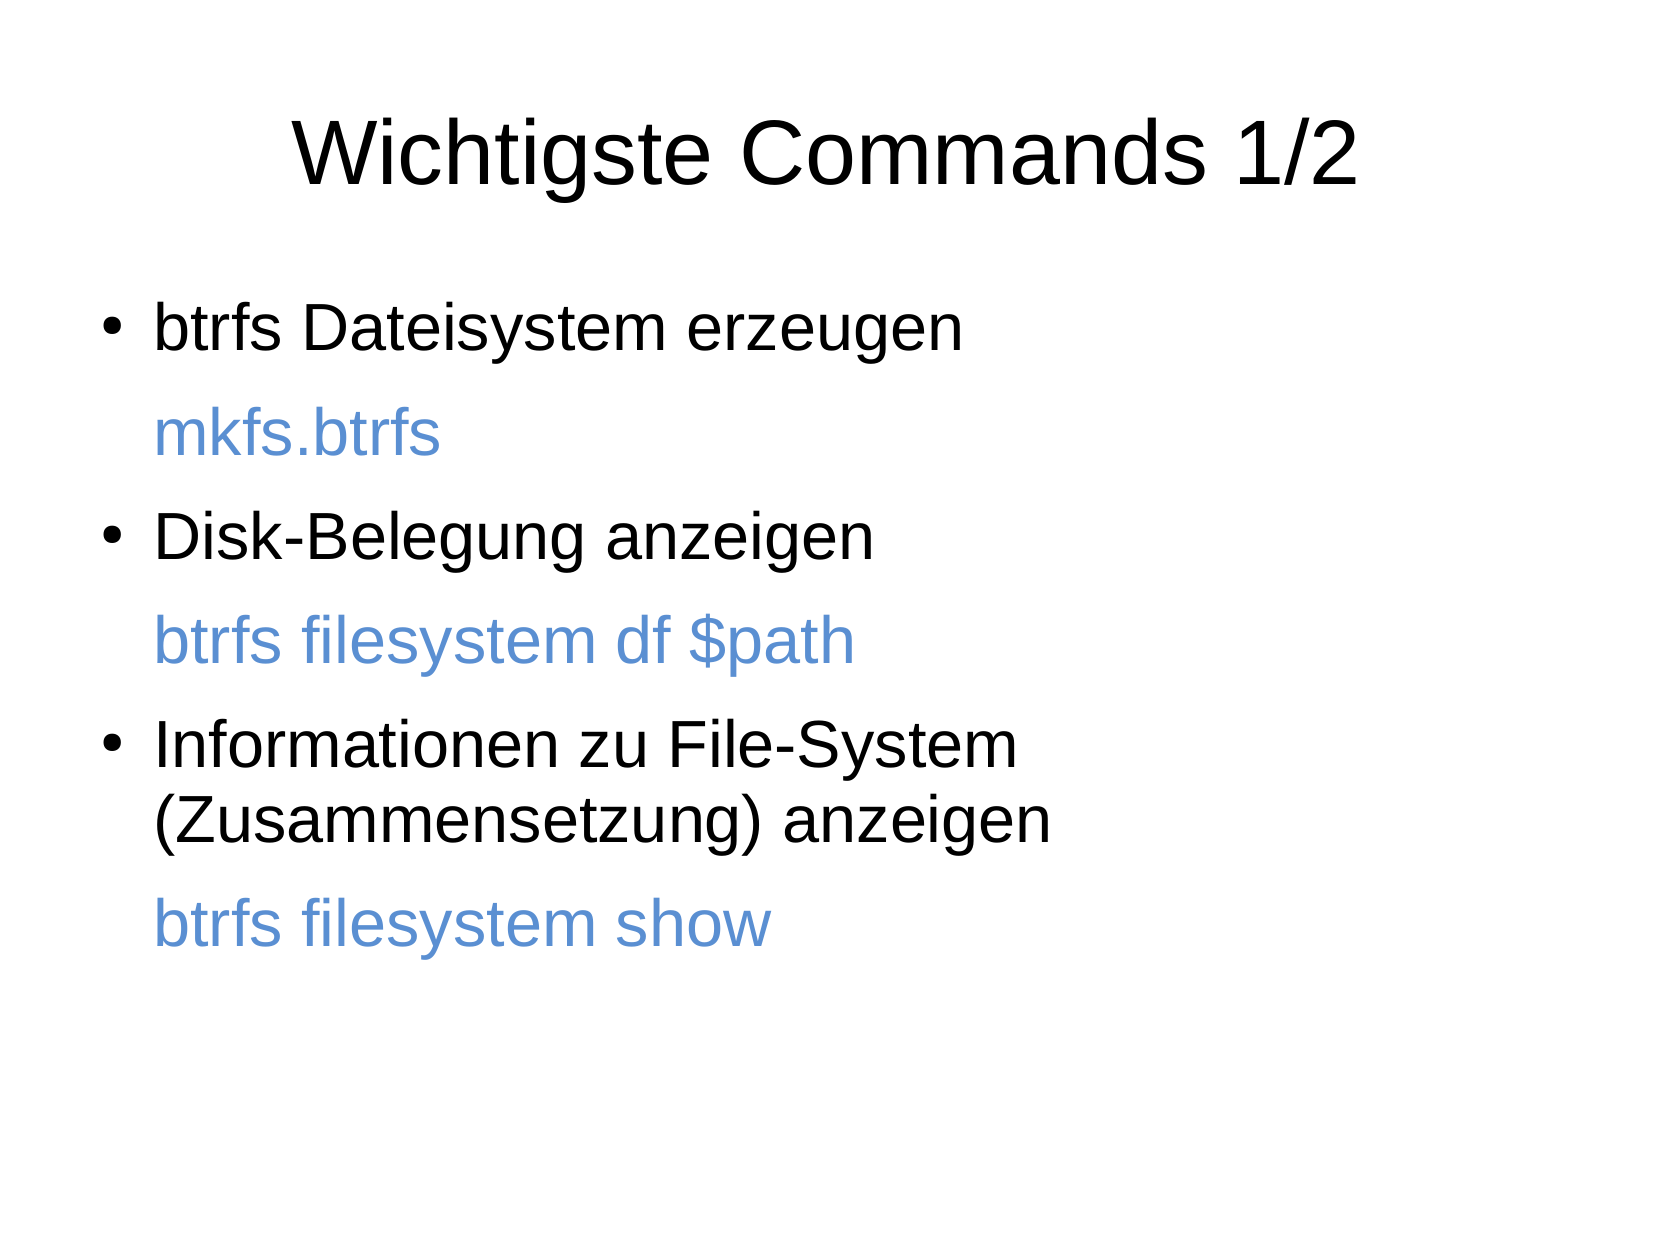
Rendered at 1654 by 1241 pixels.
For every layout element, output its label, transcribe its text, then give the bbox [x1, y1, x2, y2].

title Wichtigste Commands 1/2 [82, 49, 1571, 257]
list btrfs Dateisystem erzeugen mkfs.btrfs Disk-Belegung anzeigen btrfs filesystem df $path Informationen zu File-System (Zusammensetzung) anzeigen btrfs filesystem show [82, 290, 1571, 1010]
